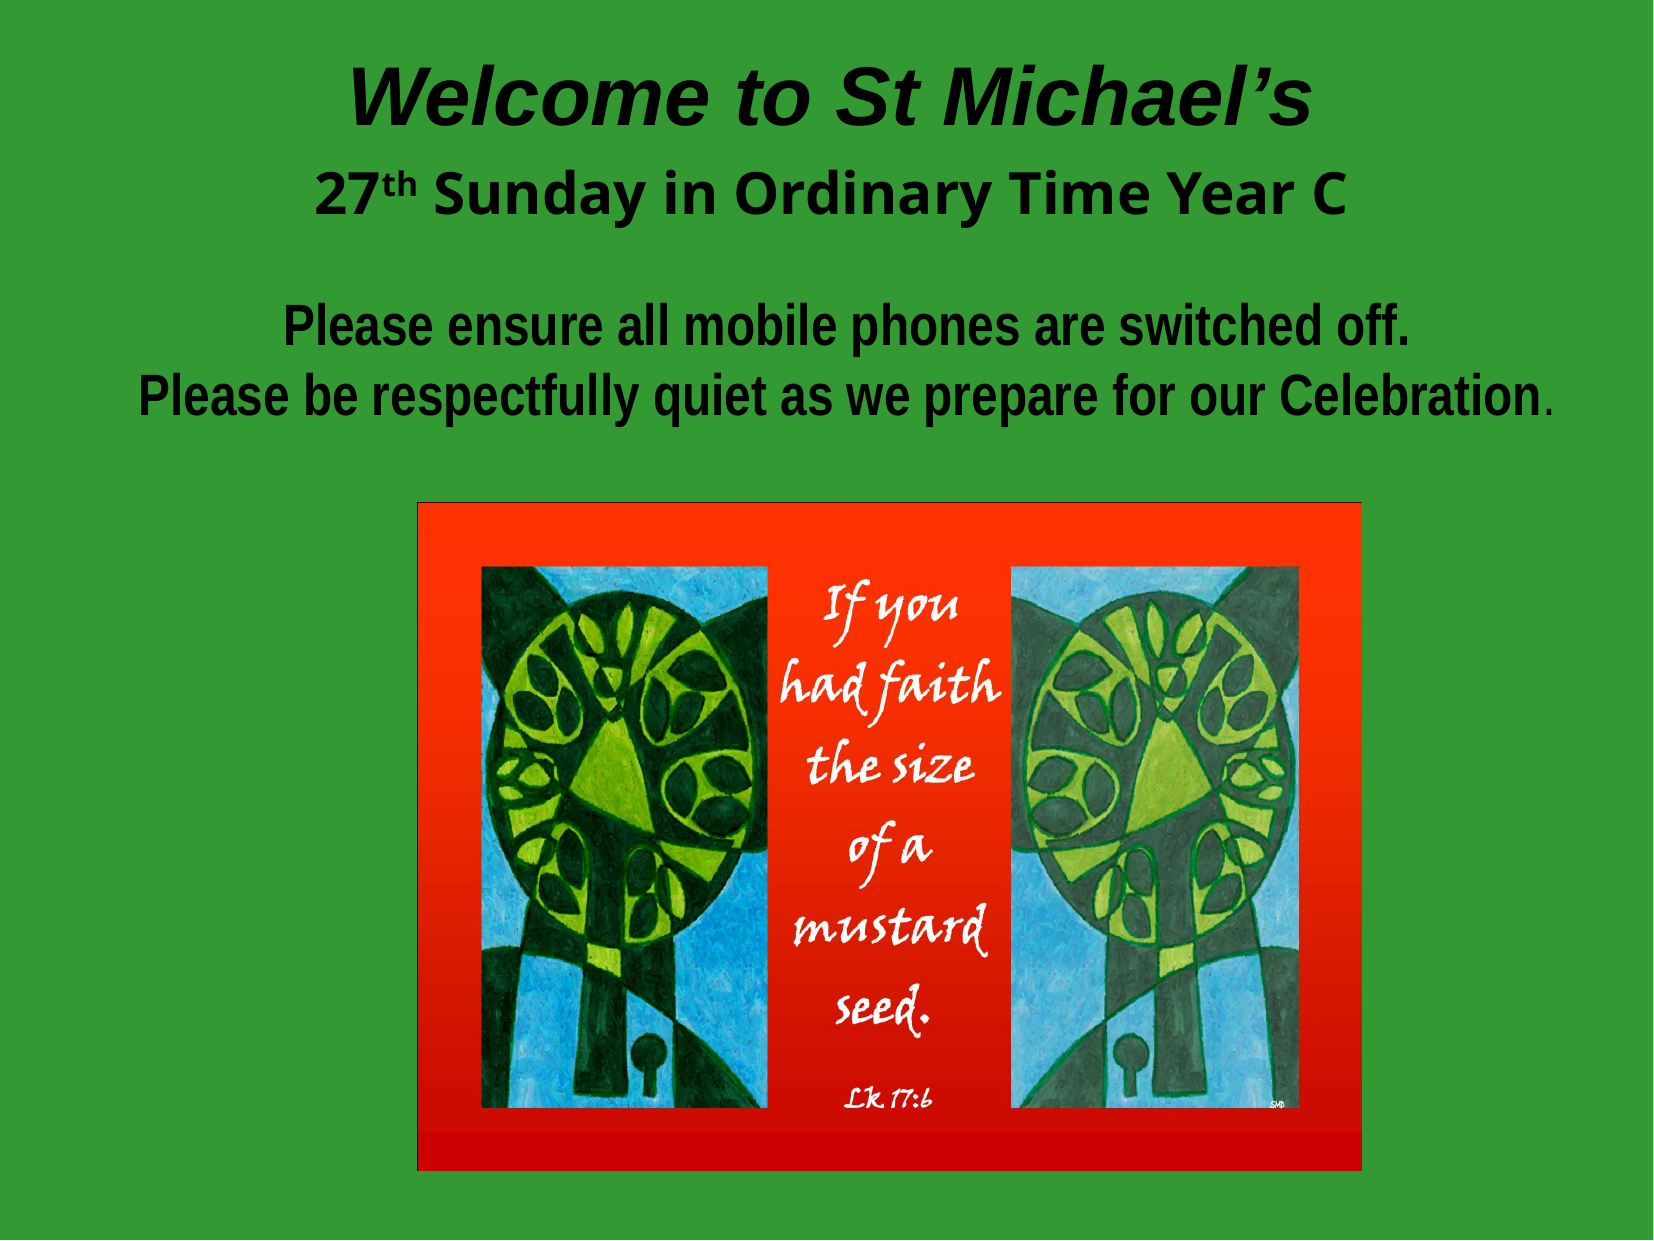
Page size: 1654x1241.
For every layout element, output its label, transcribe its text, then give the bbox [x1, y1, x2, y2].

picture [417, 502, 1362, 1171]
text_box Please ensure all mobile phones are switched off. Please be respectfully quiet as we prepare for our Celebration. [36, 279, 1654, 436]
subtitle Welcome to St Michael’s 27th Sunday in Ordinary Time Year C [32, 34, 1632, 295]
